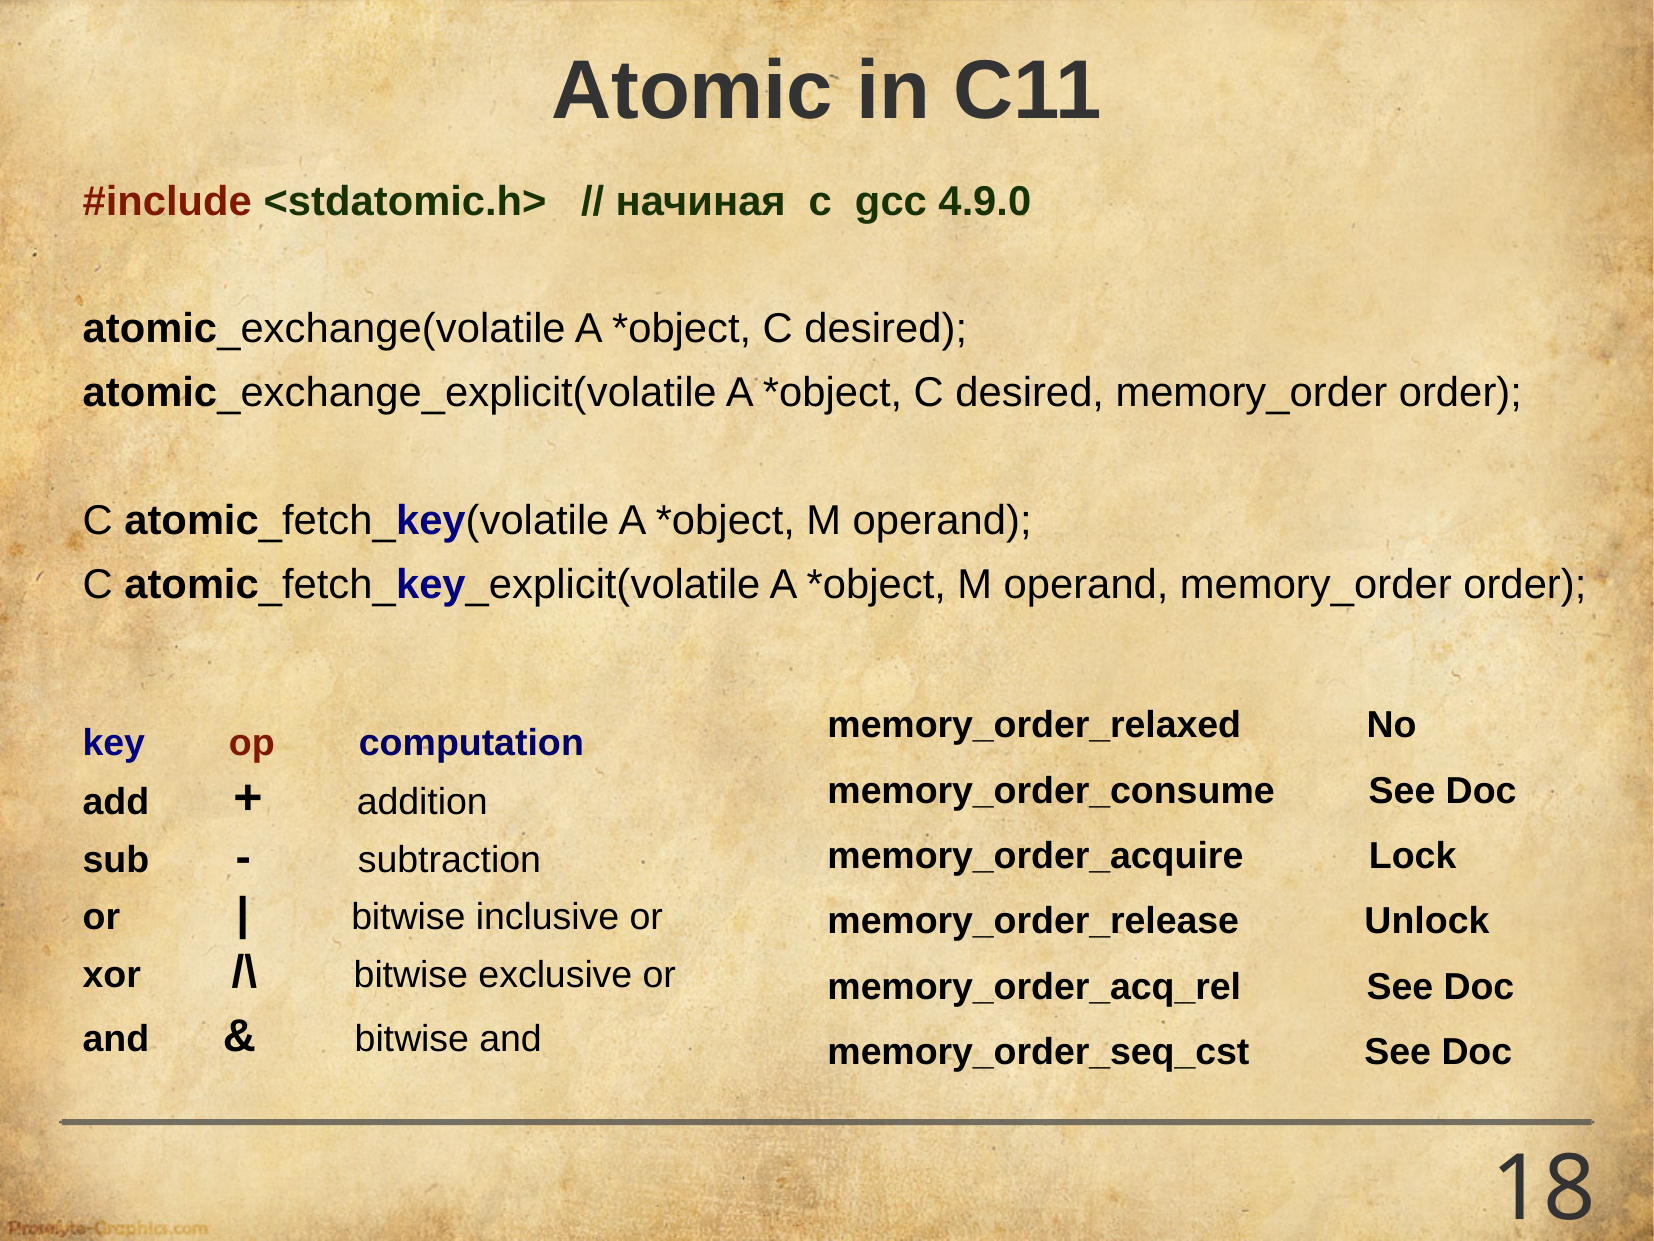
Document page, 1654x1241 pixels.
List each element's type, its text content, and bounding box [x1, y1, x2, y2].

list memory_order_relaxed No memory_order_consume See Doc memory_order_acquire Lock memory_order_release Unlock memory_order_acq_rel See Doc memory_order_seq_cst See Doc [827, 703, 1554, 1094]
title Atomic in C11 [82, 13, 1571, 166]
picture [0, 0, 1654, 1241]
text_box <номер> [1476, 1114, 1642, 1236]
list #include <stdatomic.h> // начиная с gcc 4.9.0 atomic_exchange(volatile A *object, C desired); atomic_exchange_explicit(volatile A *object, C desired, memory_order order); C atomic_fetch_key(volatile A *object, M operand); C atomic_fetch_key_explicit(volatile A *object, M operand, memory_order order); [82, 177, 1619, 636]
list key op computation add + addition sub - subtraction or | bitwise inclusive or xor /\ bitwise exclusive or and & bitwise and [82, 721, 809, 1112]
